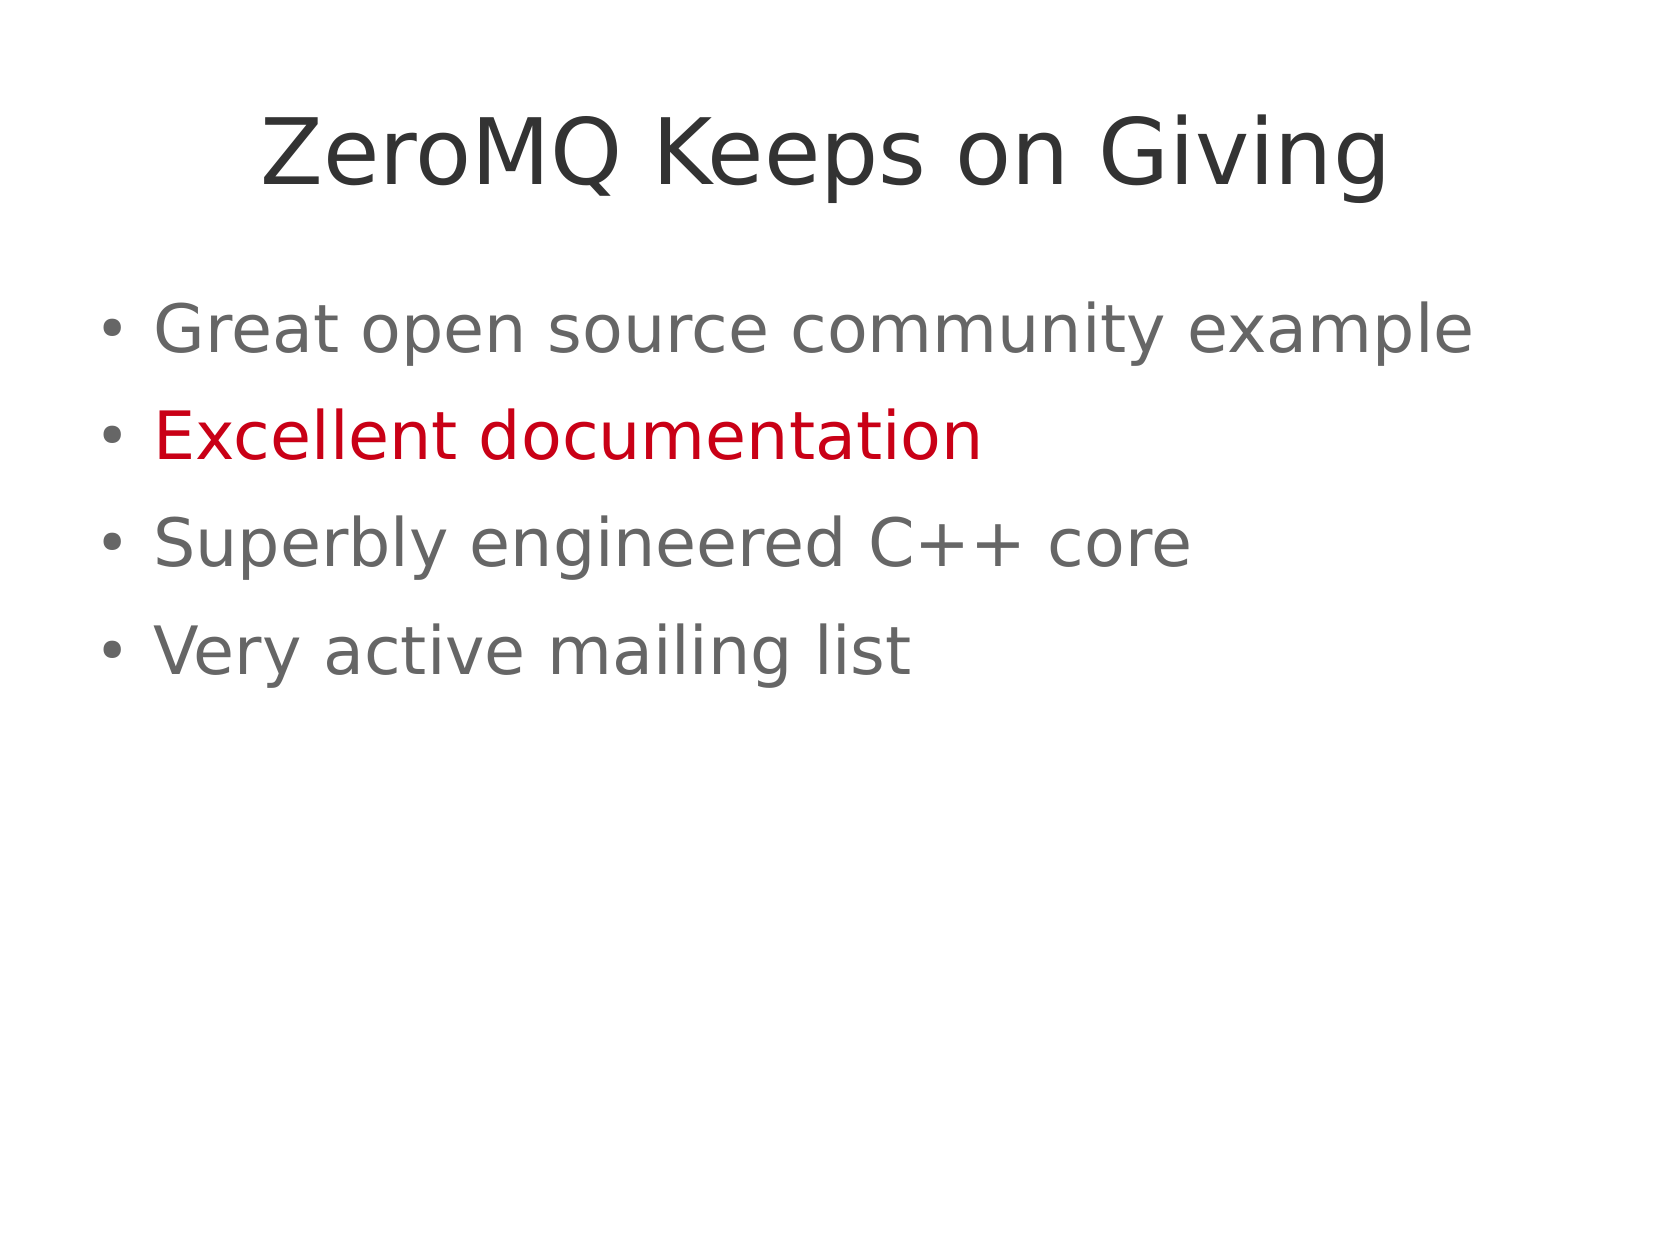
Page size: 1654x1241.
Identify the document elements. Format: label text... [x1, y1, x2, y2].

list Great open source community example Excellent documentation Superbly engineered C++ core Very active mailing list [82, 290, 1571, 1109]
title ZeroMQ Keeps on Giving [82, 49, 1571, 257]
